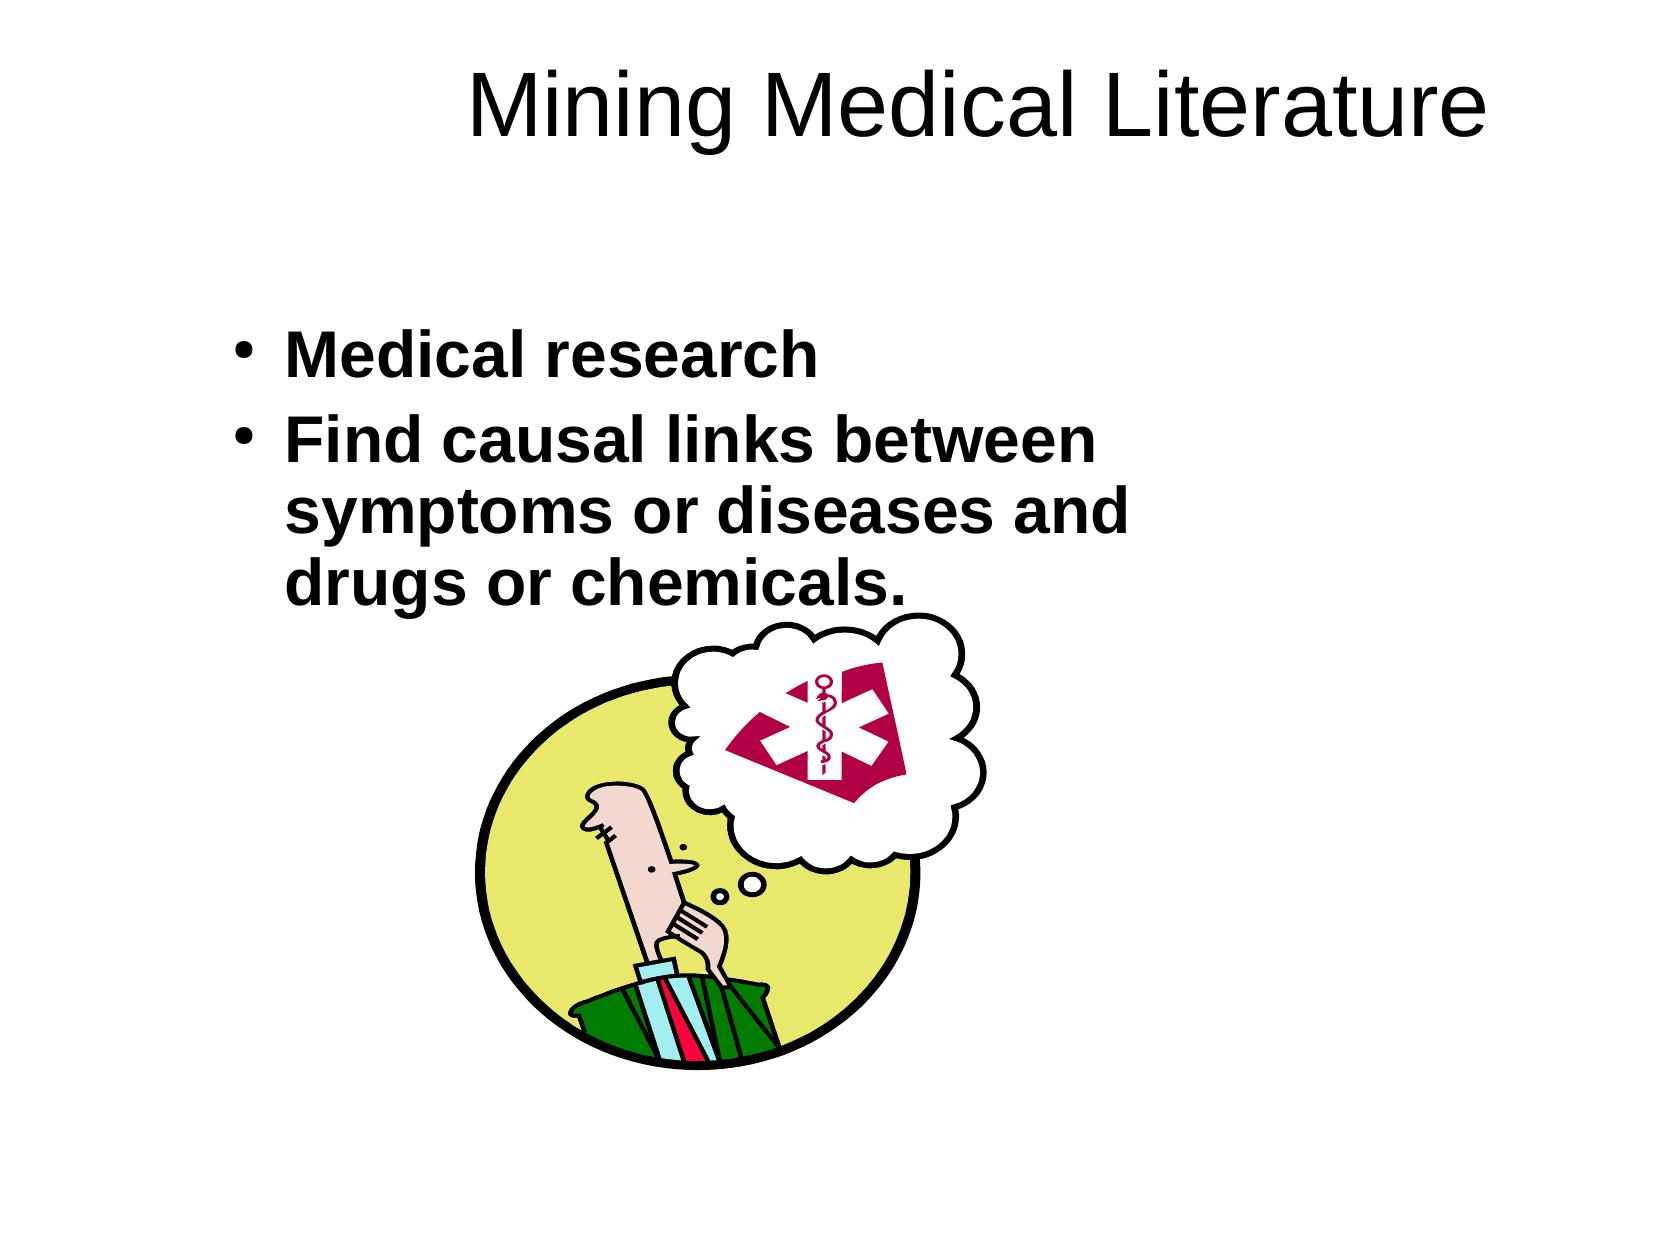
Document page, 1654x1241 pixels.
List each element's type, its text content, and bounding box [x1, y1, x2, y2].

picture [474, 631, 987, 1071]
list Medical research Find causal links between symptoms or diseases and drugs or chemicals. [199, 312, 1315, 631]
title Mining Medical Literature [287, 37, 1638, 163]
